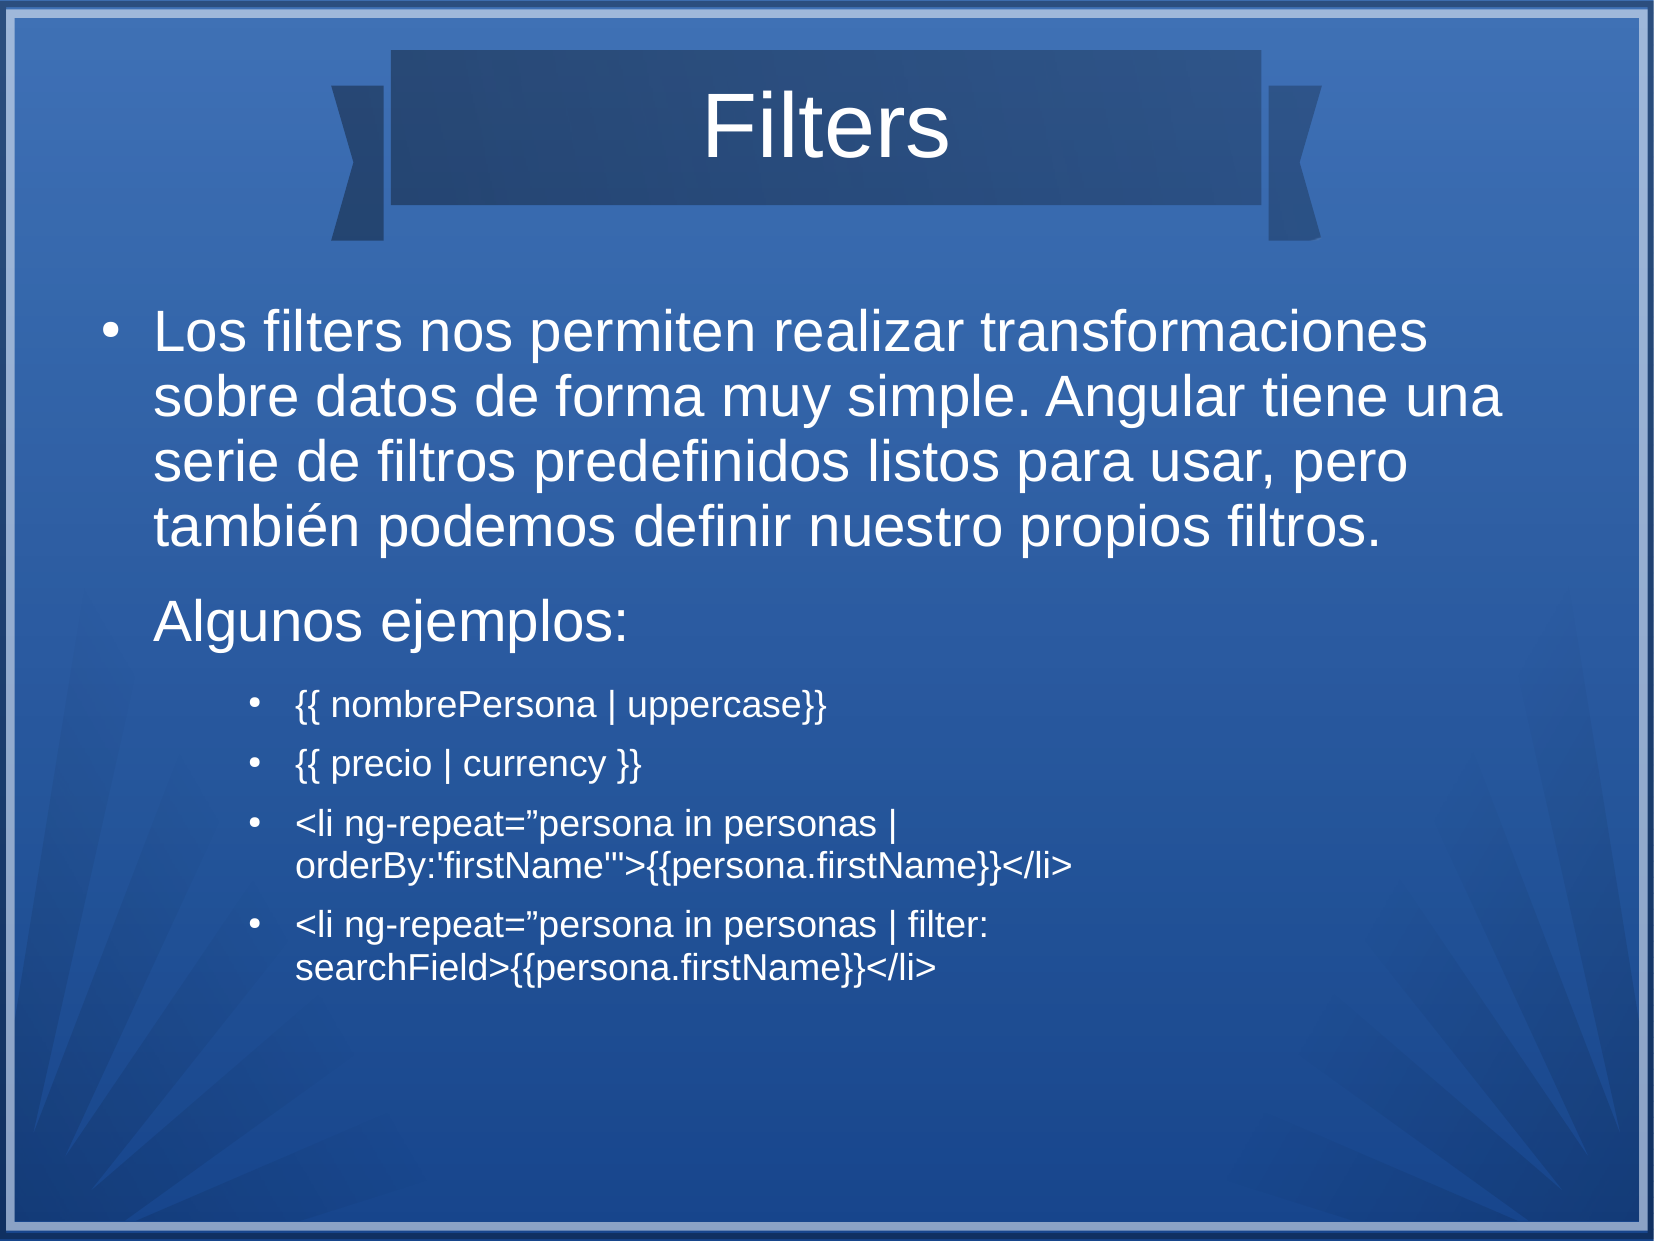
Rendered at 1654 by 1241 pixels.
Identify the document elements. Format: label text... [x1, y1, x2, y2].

title Filters [389, 47, 1264, 205]
list Los filters nos permiten realizar transformaciones sobre datos de forma muy simple. Angular tiene una serie de filtros predefinidos listos para usar, pero también podemos definir nuestro propios filtros. Algunos ejemplos: {{ nombrePersona | uppercase}} {{ precio | currency }} <li ng-repeat=”persona in personas | orderBy:'firstName'">{{persona.firstName}}</li> <li ng-repeat=”persona in personas | filter: searchField>{{persona.firstName}}</li> [82, 299, 1571, 1241]
